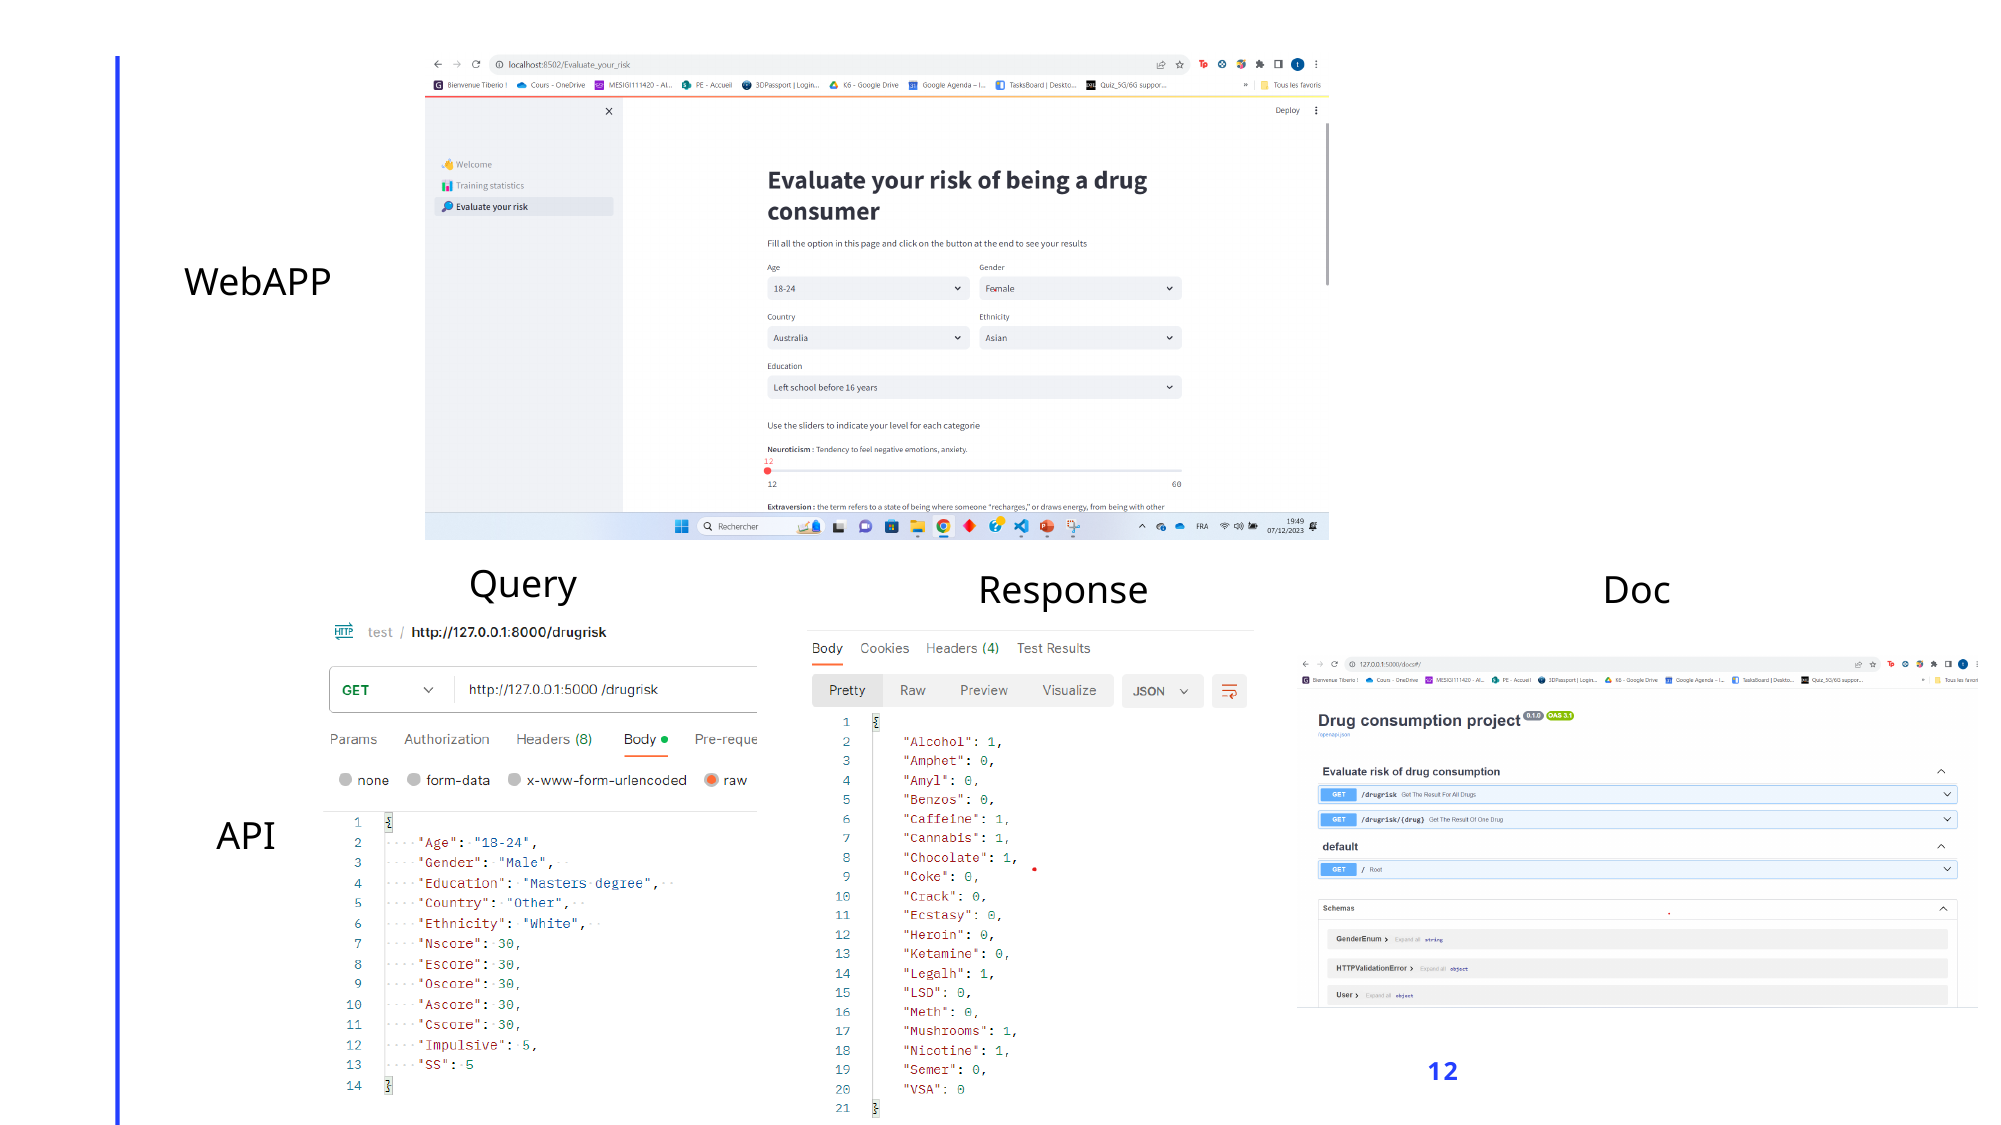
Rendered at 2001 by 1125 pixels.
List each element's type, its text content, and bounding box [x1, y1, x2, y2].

text_box Query [453, 552, 594, 613]
text_box WebAPP [169, 250, 356, 312]
picture [807, 629, 1254, 1125]
text_box Response [963, 558, 1169, 620]
picture [425, 52, 1329, 541]
text_box Doc [1587, 558, 1688, 620]
text_box 10 [1412, 1042, 1863, 1103]
text_box API [201, 804, 293, 866]
picture [1297, 656, 1978, 1008]
picture [323, 613, 757, 1103]
